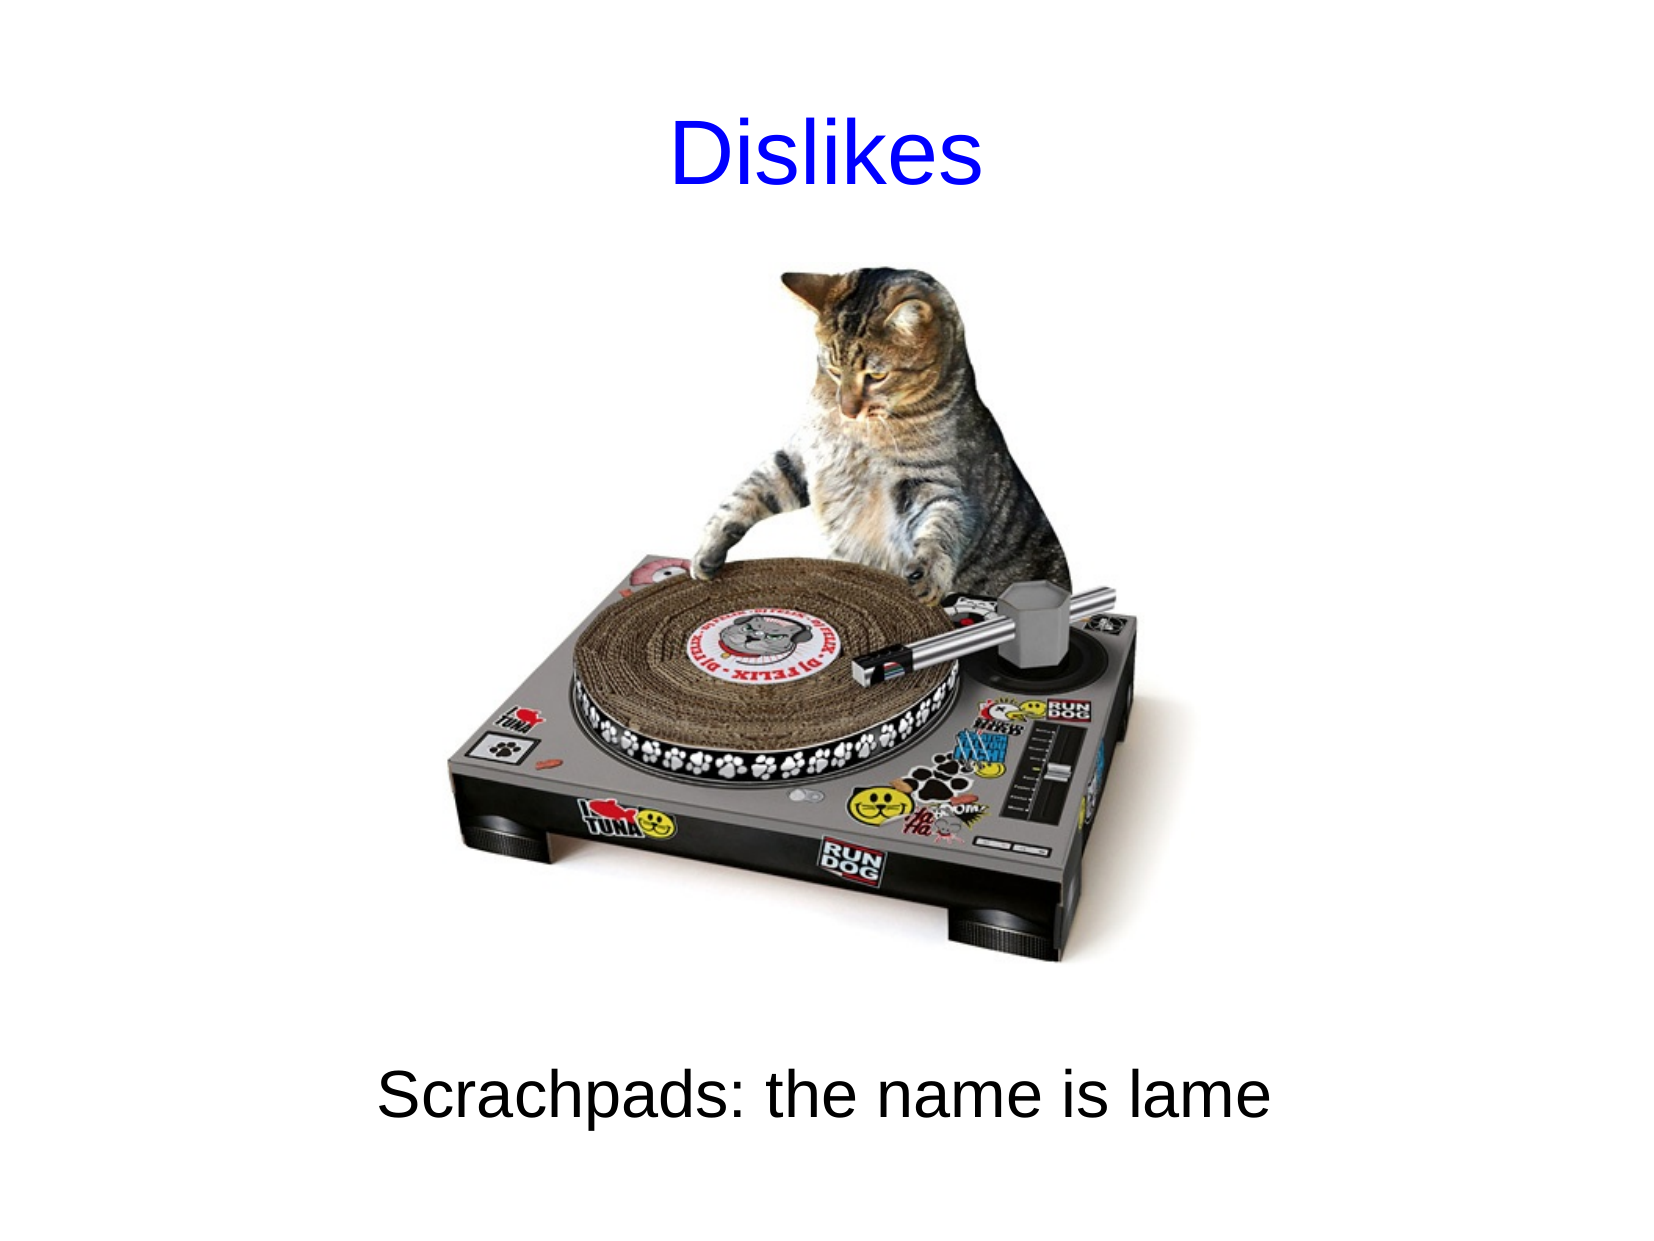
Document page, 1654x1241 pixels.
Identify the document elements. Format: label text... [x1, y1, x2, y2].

text_box Scrachpads: the name is lame [75, 1050, 1576, 1140]
picture [418, 262, 1201, 968]
title Dislikes [82, 49, 1571, 257]
